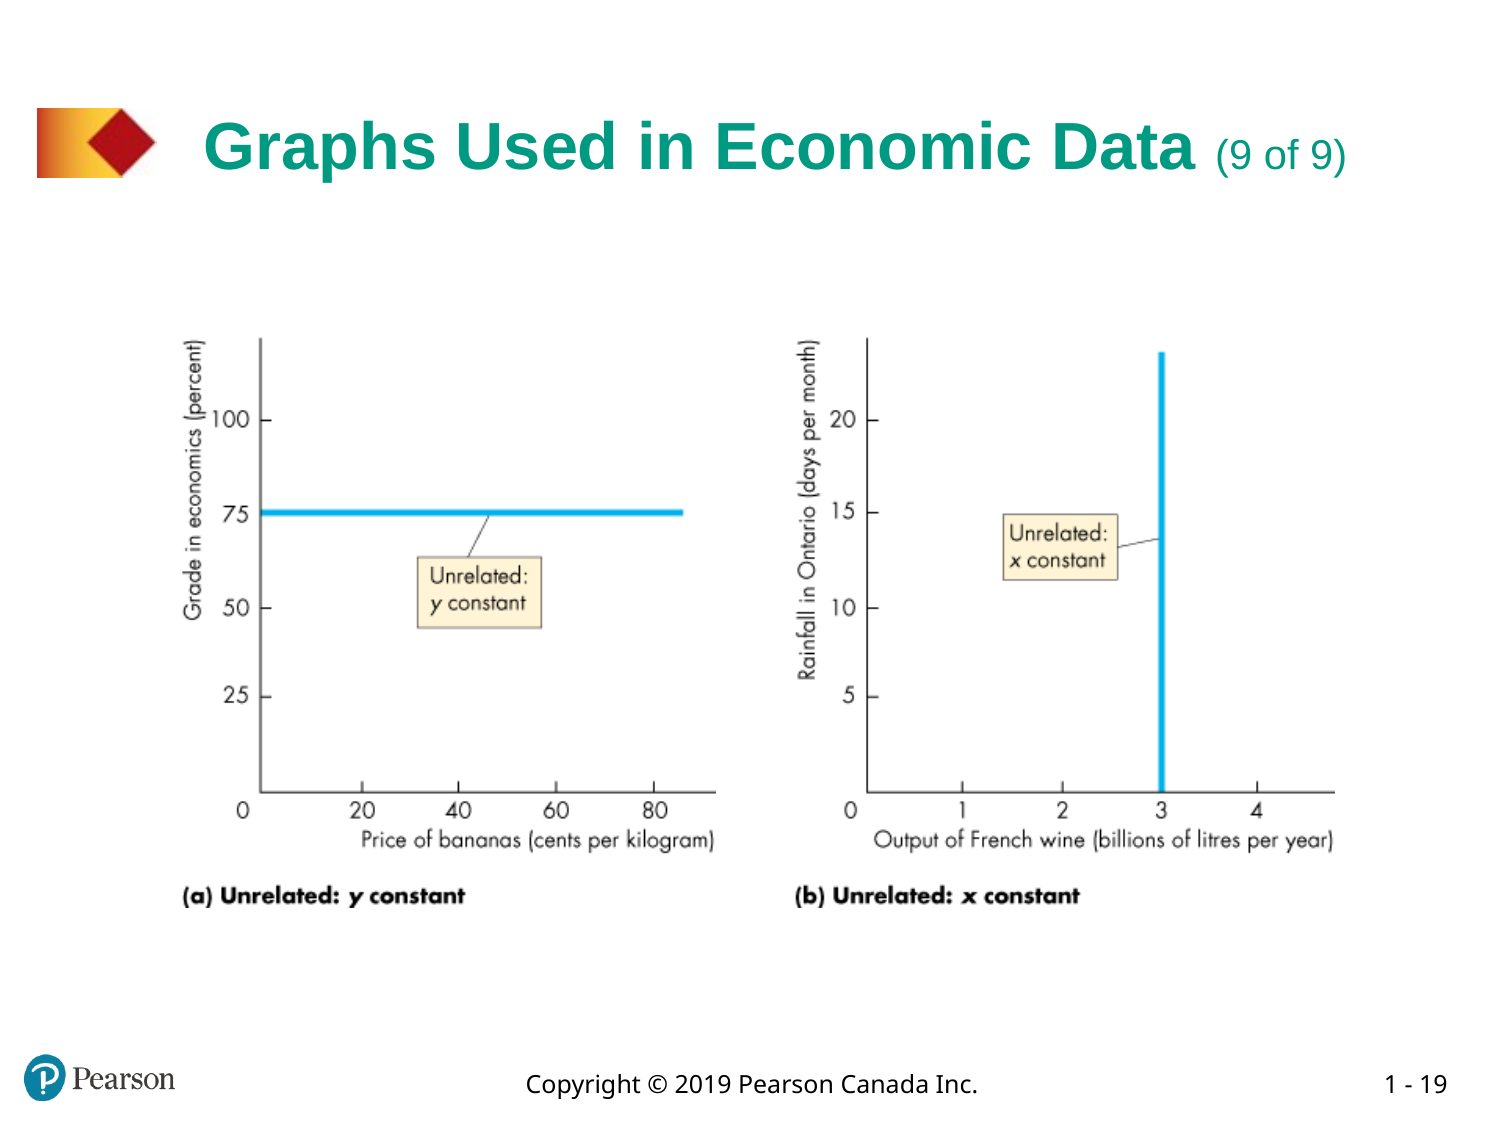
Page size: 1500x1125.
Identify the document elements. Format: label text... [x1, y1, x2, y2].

picture [24, 1084, 35, 1101]
picture [37, 108, 157, 178]
picture [181, 337, 716, 908]
title Graphs Used in Economic Data (9 of 9) [188, 50, 1364, 236]
picture [24, 1054, 43, 1074]
picture [49, 1054, 175, 1101]
picture [793, 337, 1335, 908]
picture [31, 1063, 59, 1095]
